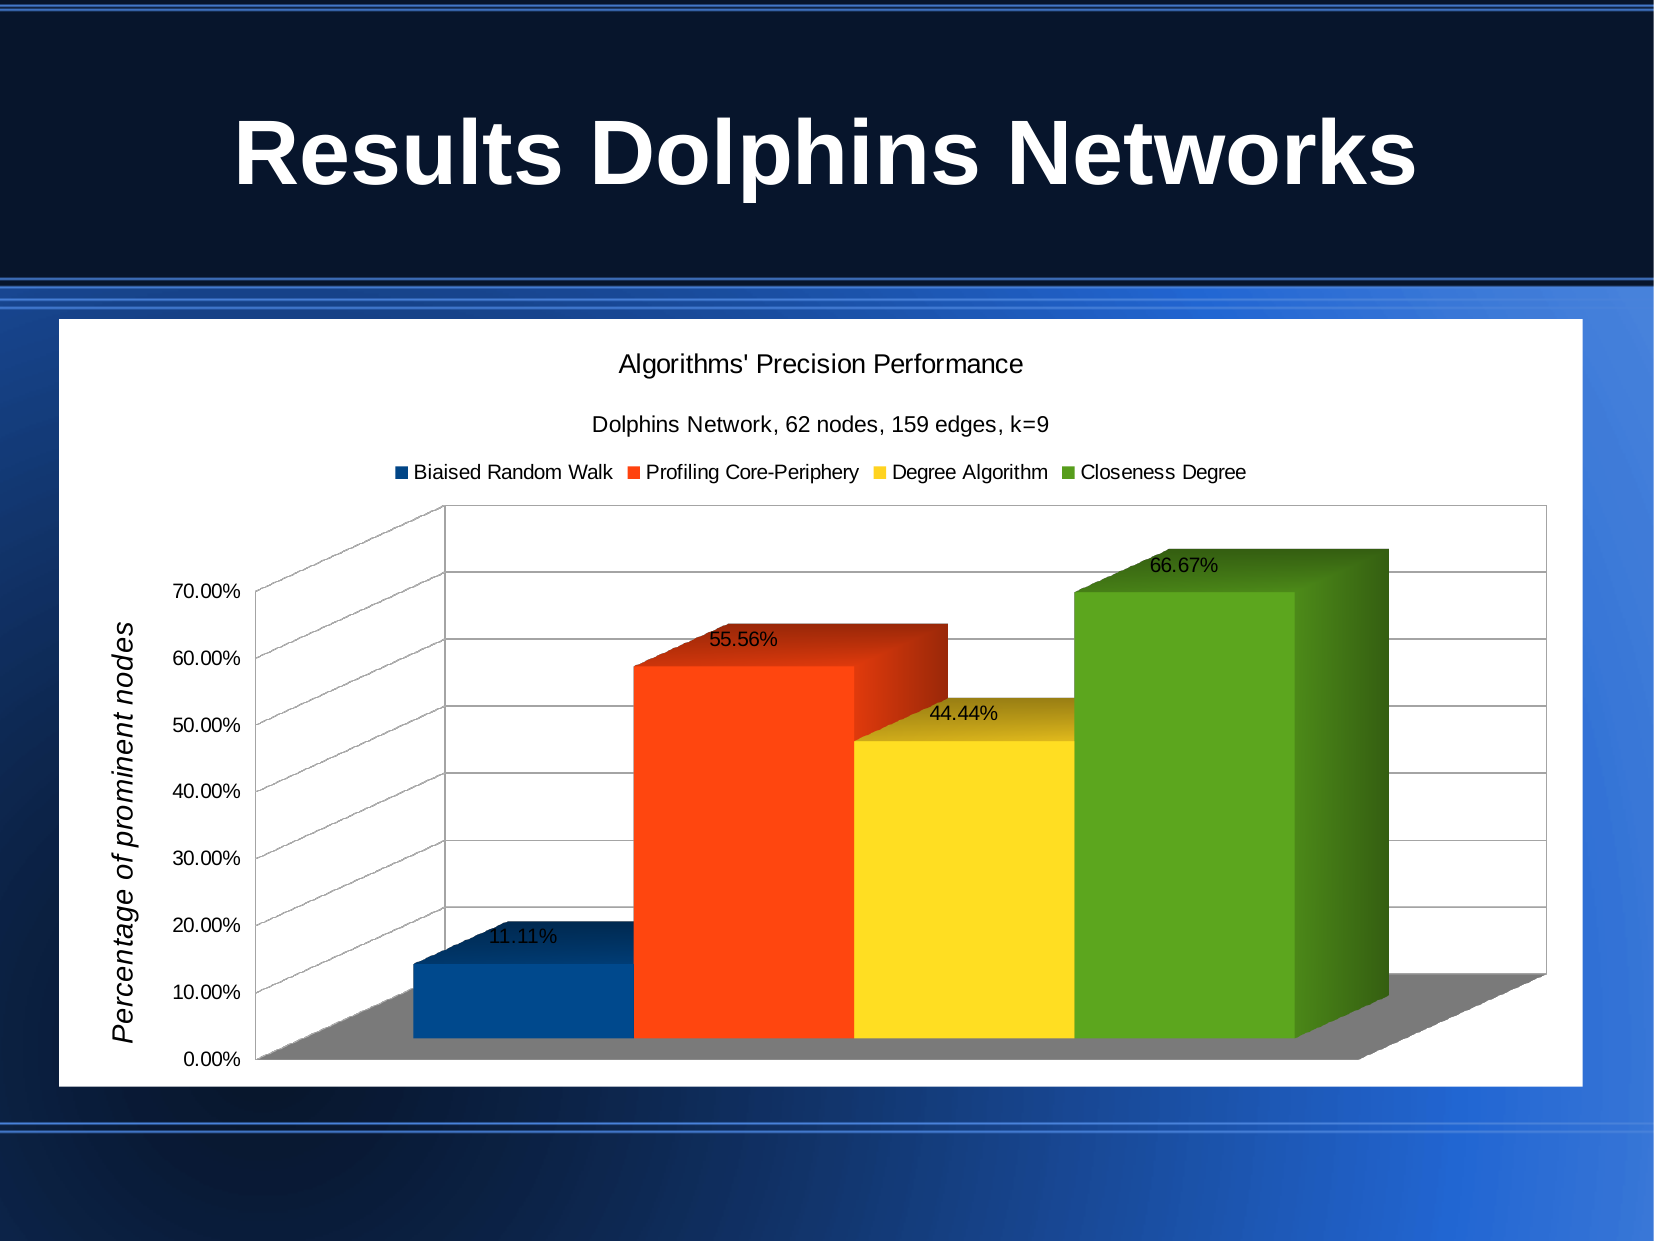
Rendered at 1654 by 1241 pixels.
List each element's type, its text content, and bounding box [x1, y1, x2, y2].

chart [59, 319, 1583, 1087]
title Results Dolphins Networks [82, 49, 1571, 257]
picture [0, 0, 1654, 1241]
